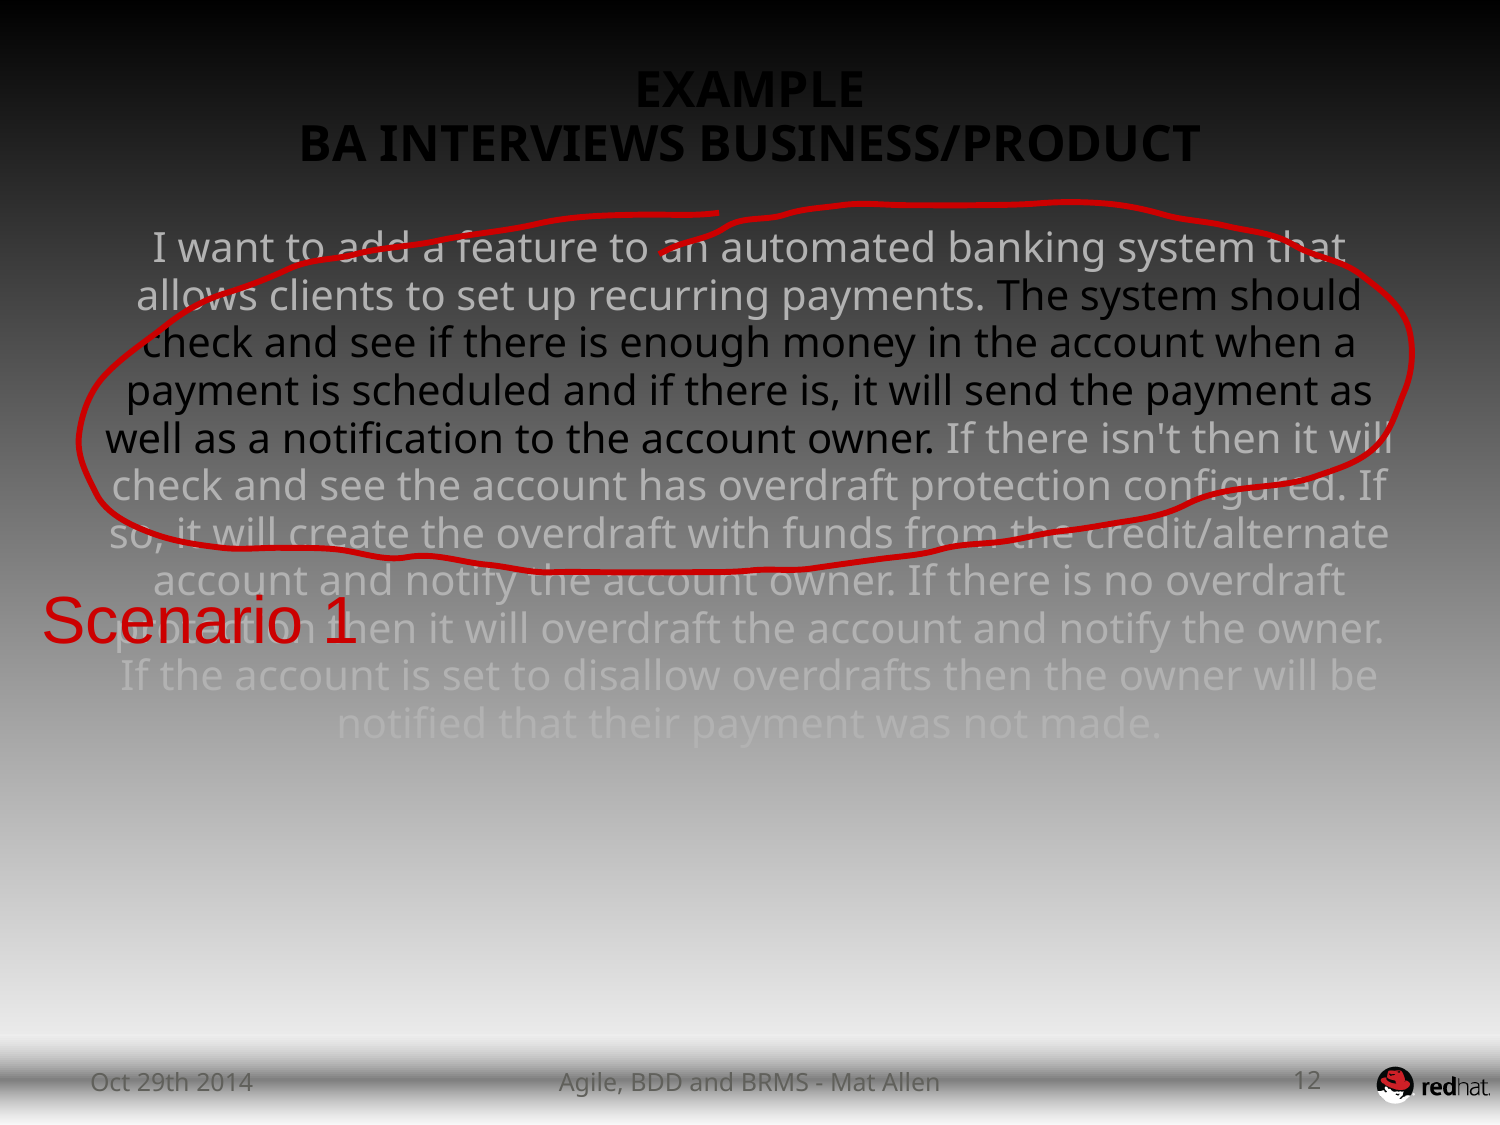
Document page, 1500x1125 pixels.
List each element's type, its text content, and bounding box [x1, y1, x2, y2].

picture [1364, 1057, 1500, 1110]
text_box Scenario 1 [23, 572, 379, 668]
list I want to add a feature to an automated banking system that allows clients to set up recurring payments. The system should check and see if there is enough money in the account when a payment is scheduled and if there is, it will send the payment as well as a notification to the account owner. If there isn't then it will check and see the account has overdraft protection configured. If so, it will create the overdraft with funds from the credit/alternate account and notify the account owner. If there is no overdraft protection then it will overdraft the account and notify the owner. If the account is set to disallow overdrafts then the owner will be notified that their payment was not made. [74, 209, 1425, 1012]
list I want to add a feature to an automated banking system that allows clients to set up recurring payments. The system should check and see if there is enough money in the account when a payment is scheduled and if there is, it will send the payment as well as a notification to the account owner. If there isn't then it will check and see the account has overdraft protection configured. If so, it will create the overdraft with funds from the credit/alternate account and notify the account owner. If there is no overdraft protection then it will overdraft the account and notify the owner. If the account is set to disallow overdrafts then the owner will be notified that their payment was not made. [82, 209, 1408, 569]
slide_number <number> [1074, 1051, 1337, 1112]
slide_number Oct 29th 2014 [75, 1051, 425, 1112]
title Example BA interviews Business/Product [75, 22, 1426, 188]
footer Agile, BDD and BRMS - Mat Allen [512, 1051, 988, 1112]
